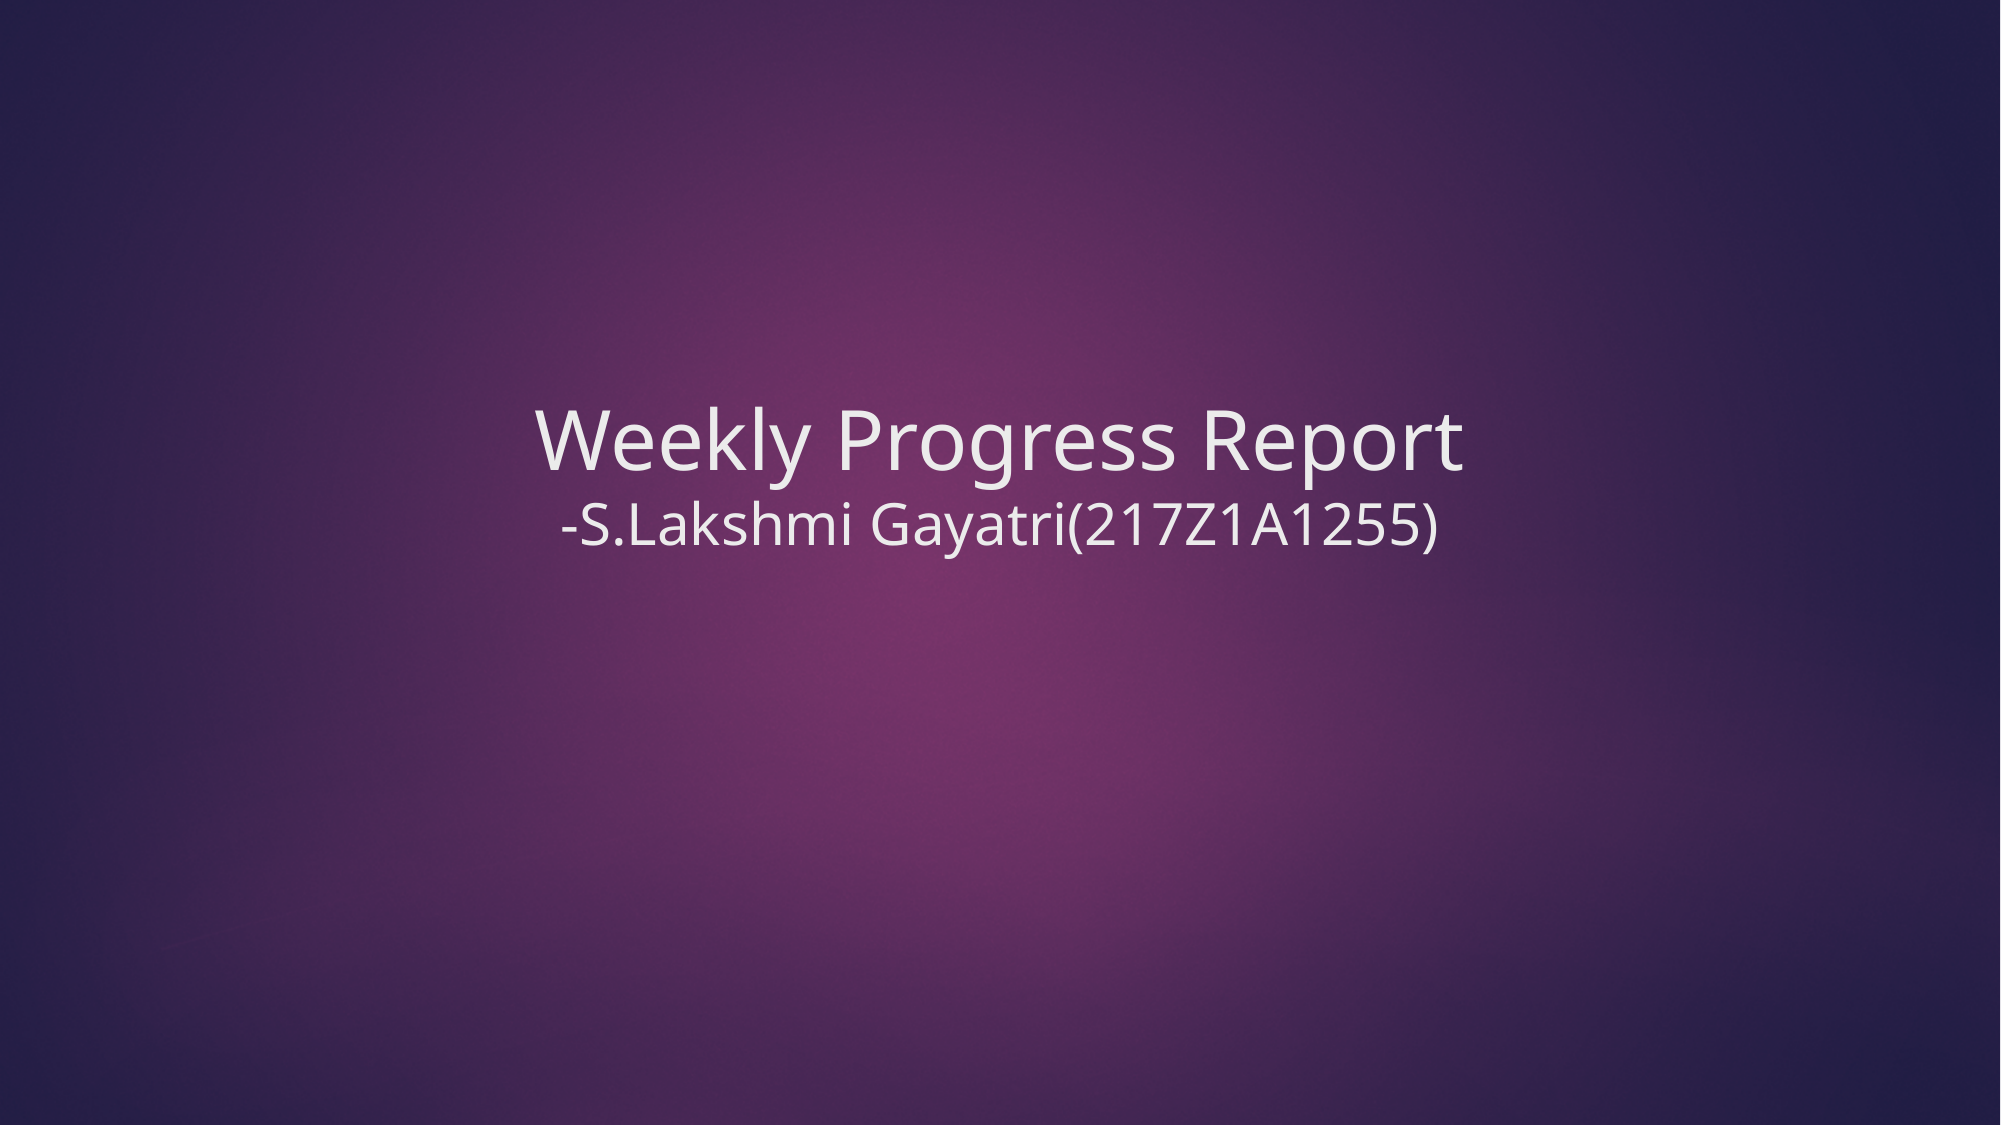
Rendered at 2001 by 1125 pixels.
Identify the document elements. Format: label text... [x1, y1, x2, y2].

title Weekly Progress Report -S.Lakshmi Gayatri(217Z1A1255) [249, 184, 1750, 565]
